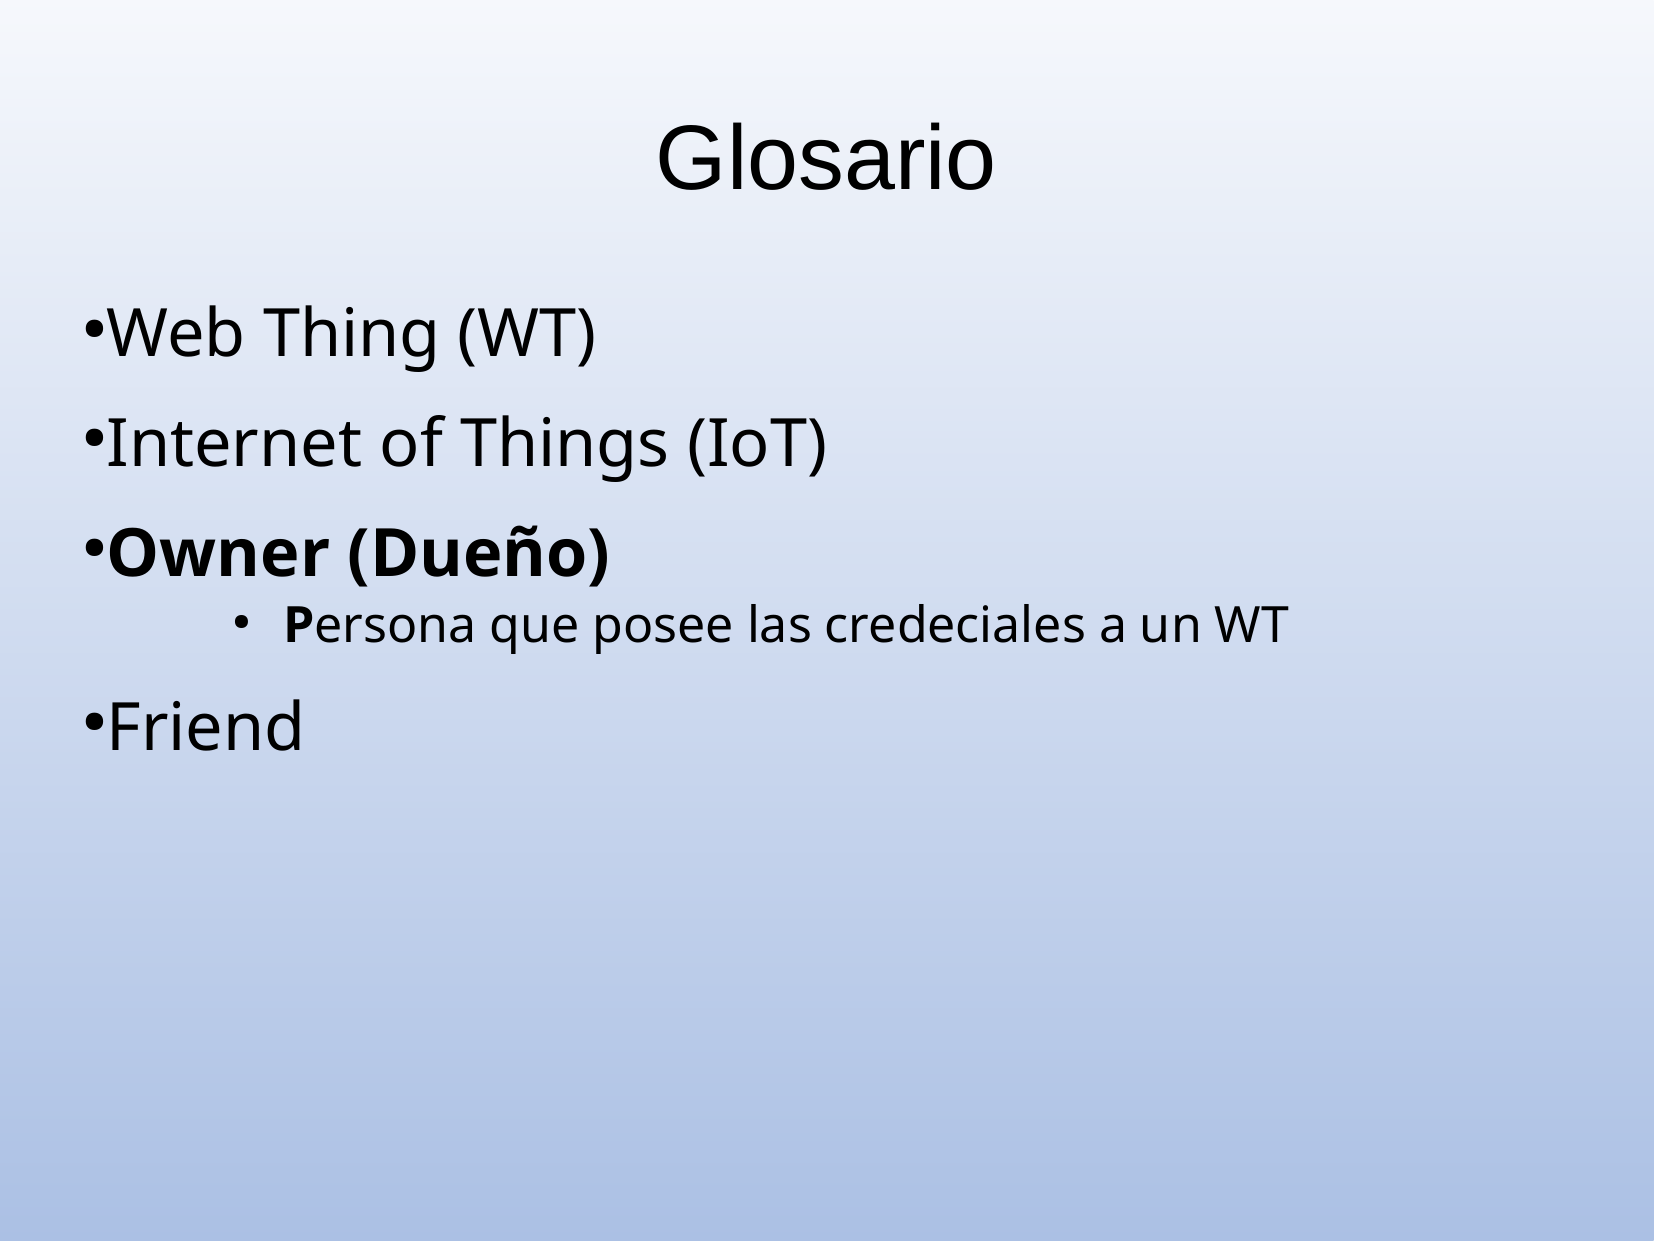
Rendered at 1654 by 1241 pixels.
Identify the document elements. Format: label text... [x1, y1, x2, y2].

title Glosario [82, 49, 1571, 257]
list Web Thing (WT) Internet of Things (IoT) Owner (Dueño) Persona que posee las credeciales a un WT Friend [82, 290, 1571, 1010]
